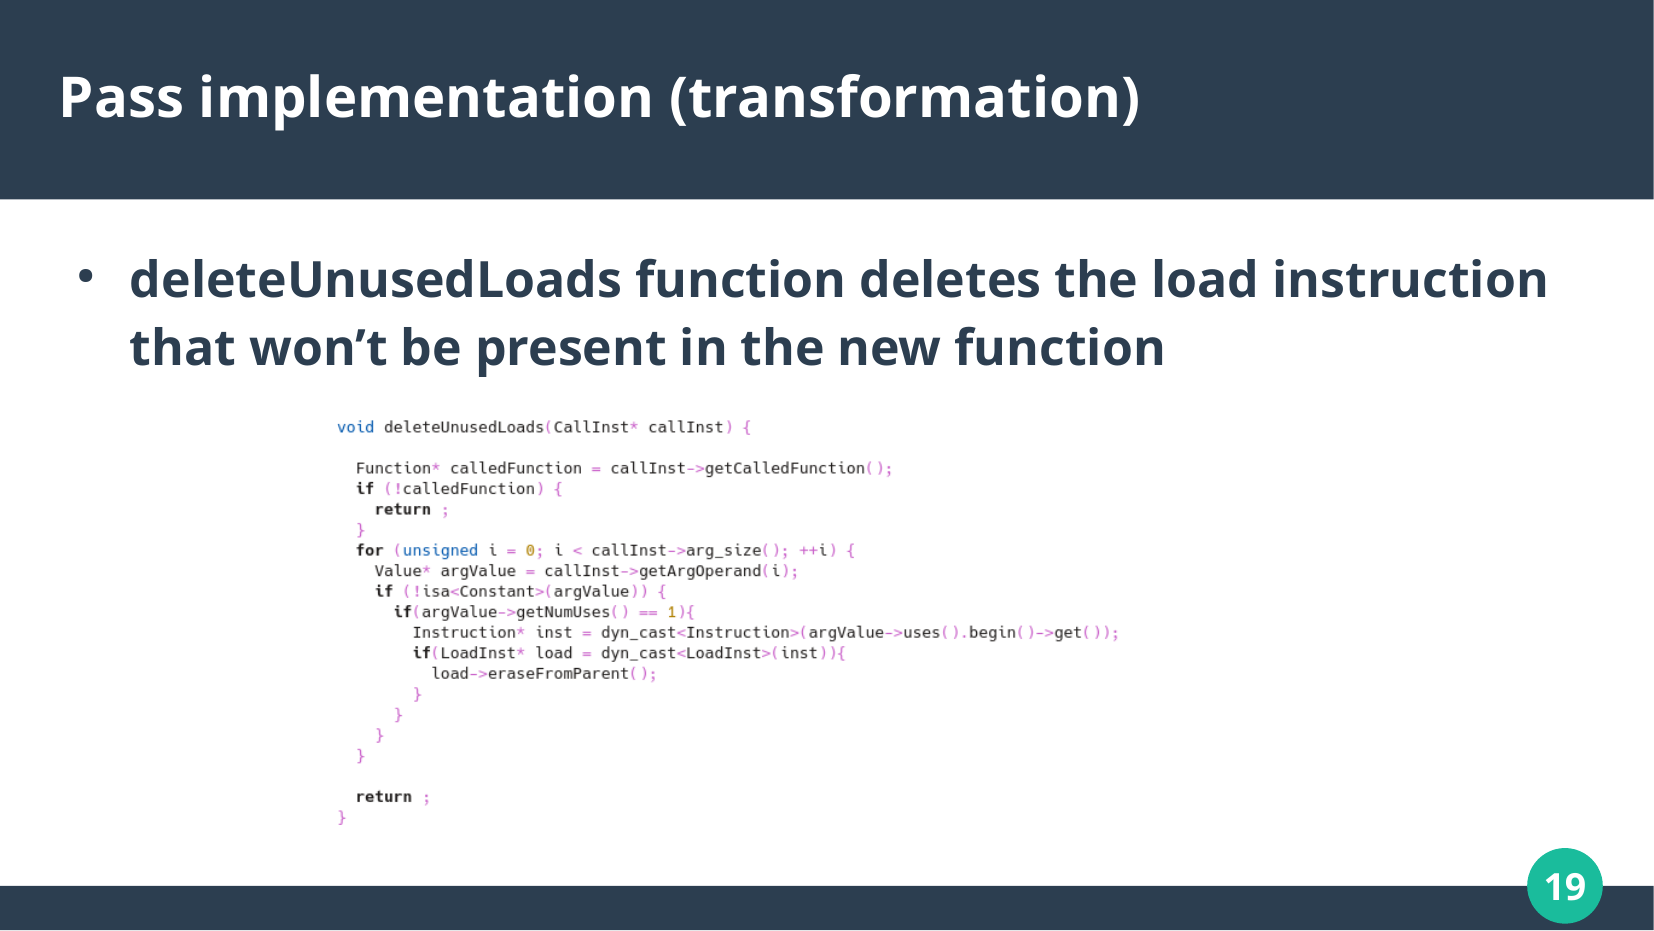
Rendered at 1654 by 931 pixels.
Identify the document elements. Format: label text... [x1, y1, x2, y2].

list deleteUnusedLoads function deletes the load instruction that won’t be present in the new function [59, 243, 1595, 864]
title Pass implementation (transformation) [59, 37, 1595, 155]
picture [337, 412, 1127, 826]
